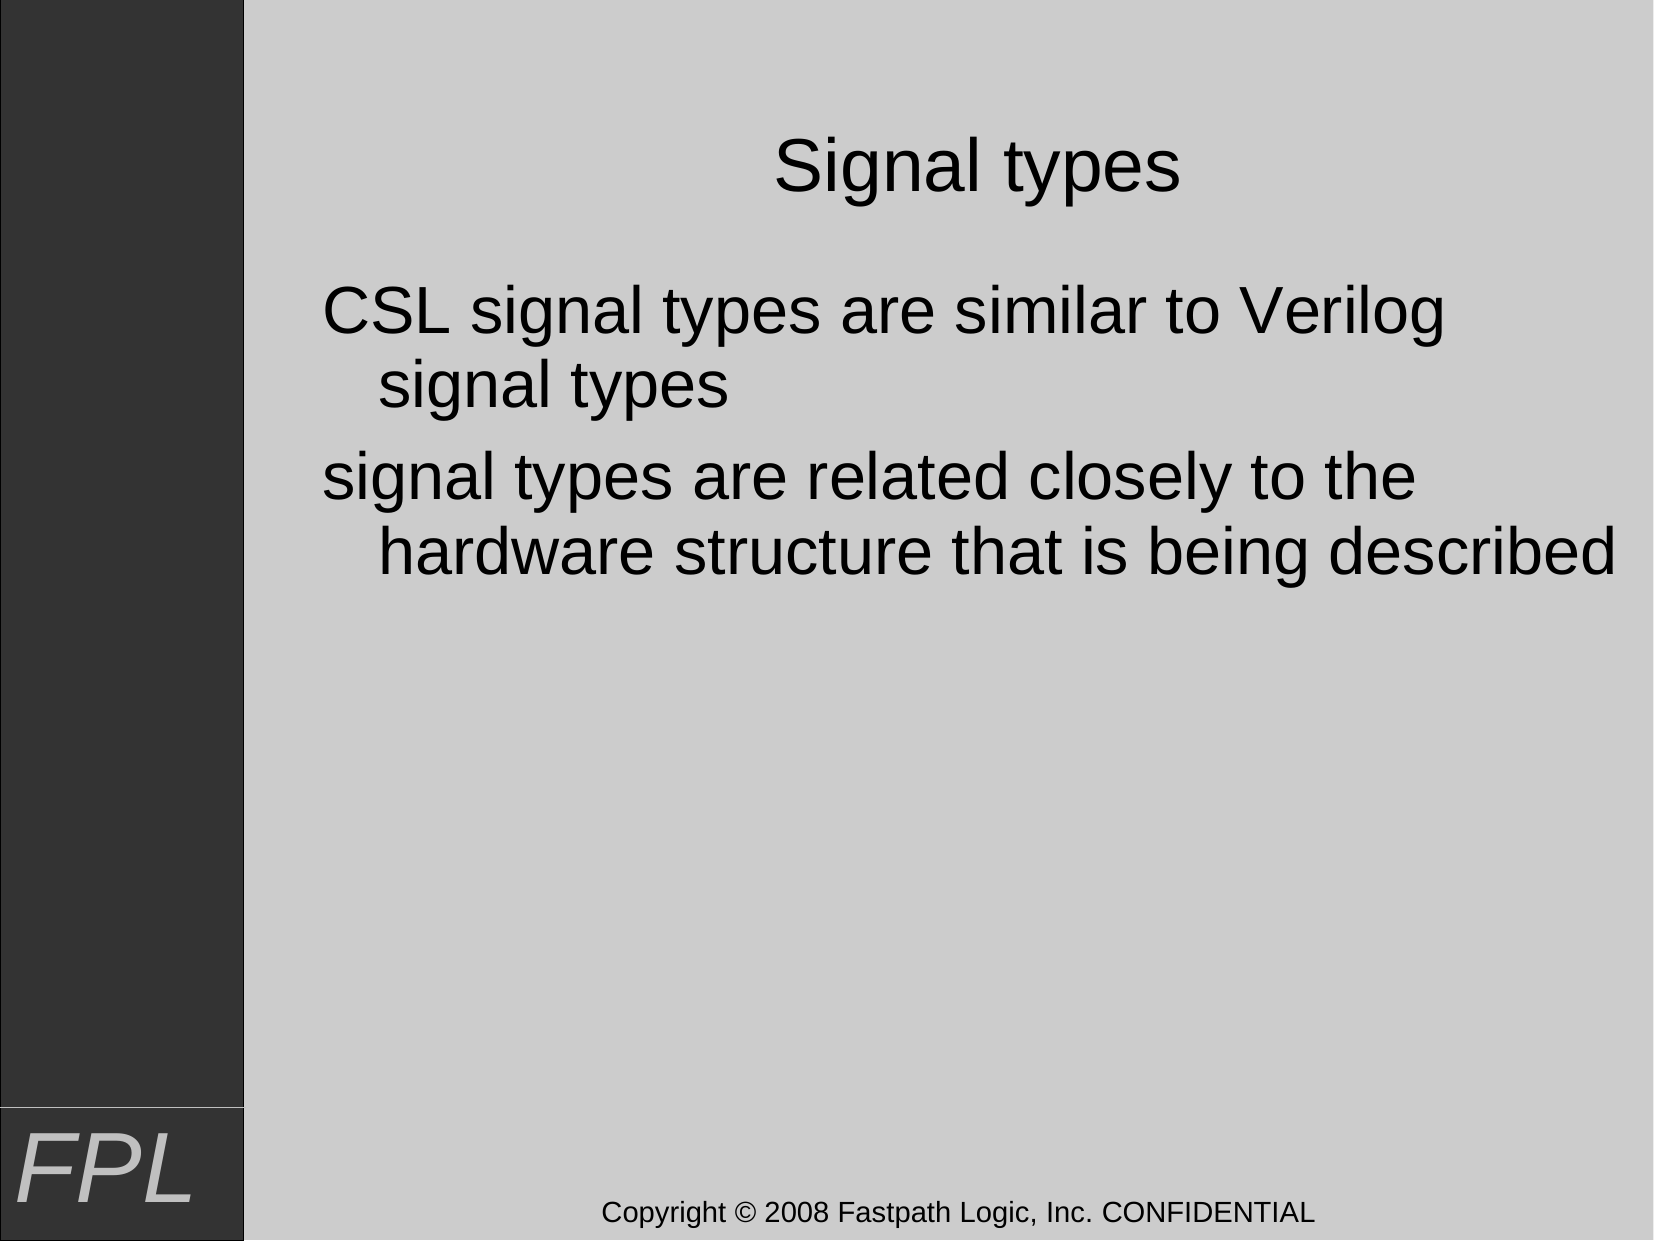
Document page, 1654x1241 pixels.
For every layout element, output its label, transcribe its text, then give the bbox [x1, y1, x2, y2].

title Signal types [427, 57, 1530, 272]
list CSL signal types are similar to Verilog signal types signal types are related closely to the hardware structure that is being described [322, 272, 1635, 1179]
